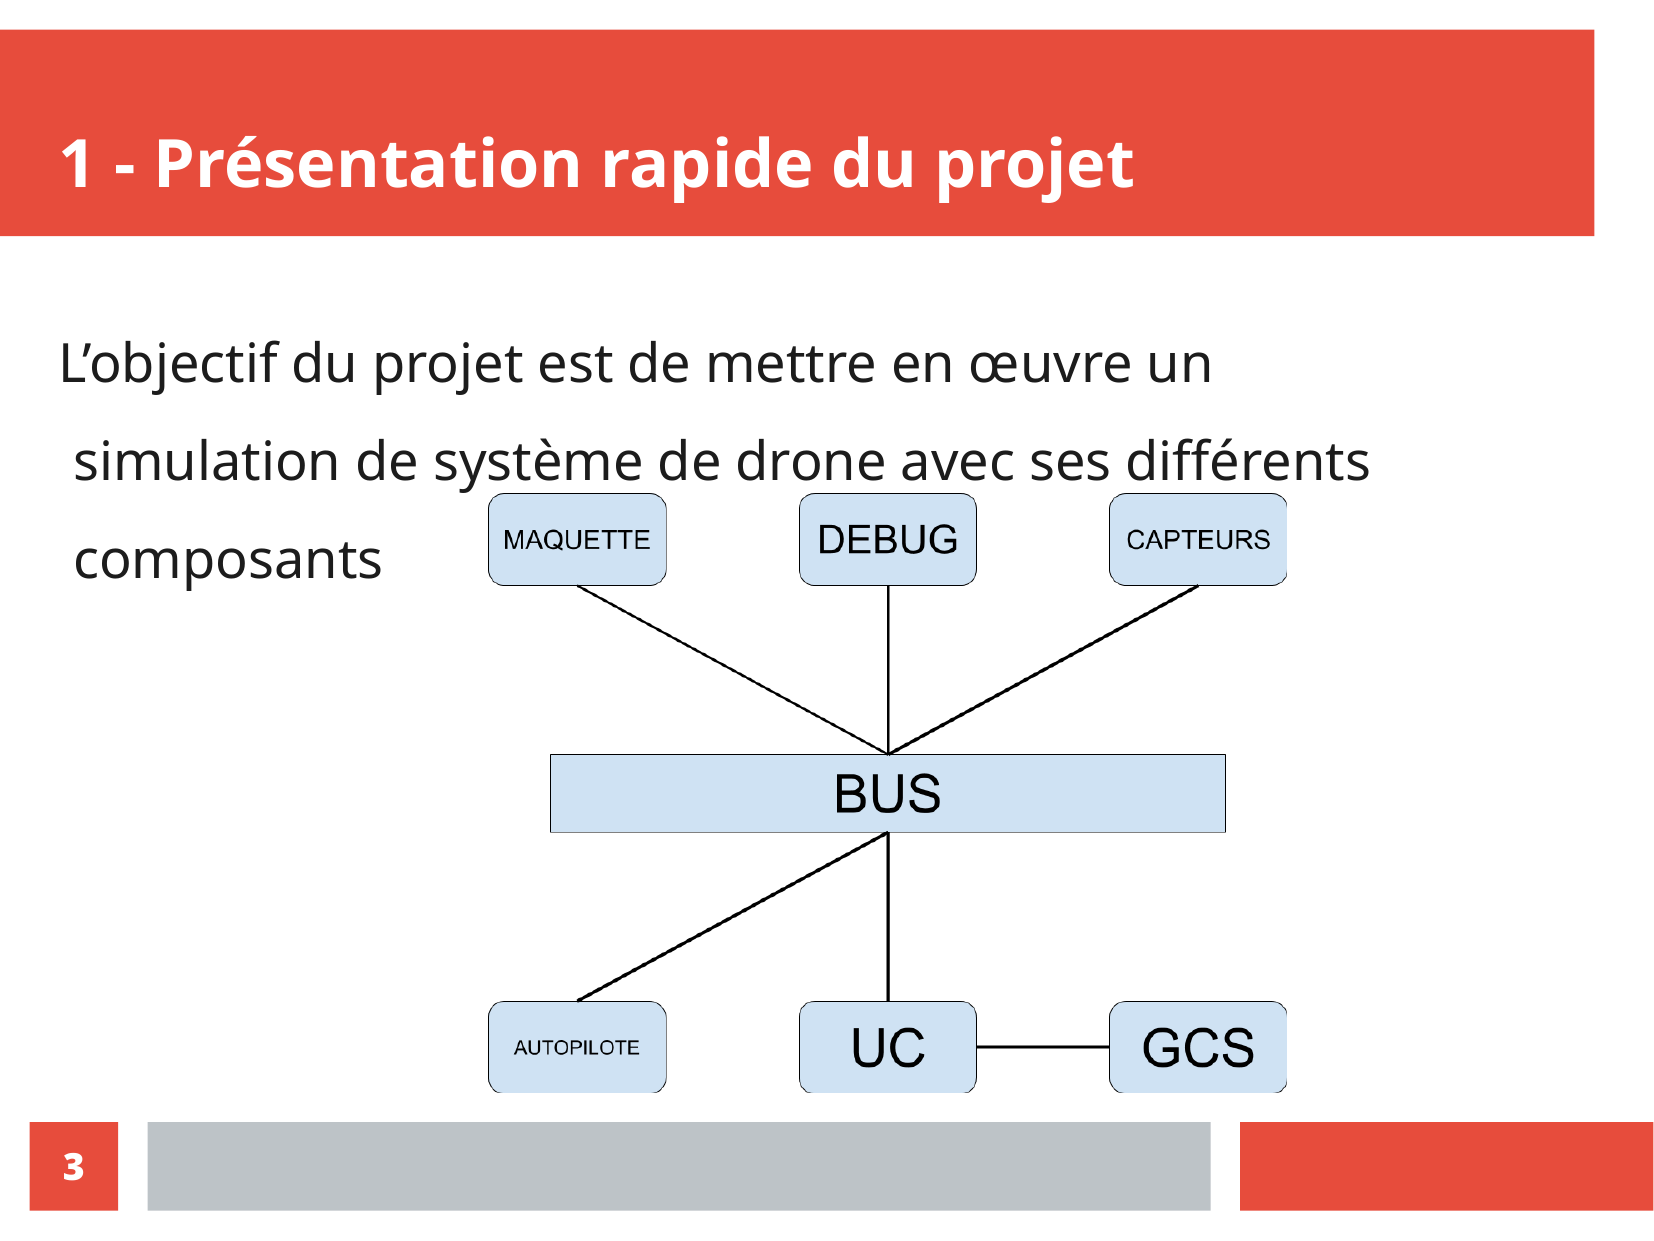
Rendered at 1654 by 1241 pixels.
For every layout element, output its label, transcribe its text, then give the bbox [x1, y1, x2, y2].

picture [488, 493, 1287, 1093]
title 1 - Présentation rapide du projet [59, 59, 1595, 207]
list L’objectif du projet est de mettre en œuvre un simulation de système de drone avec ses différents composants [59, 324, 1565, 1093]
